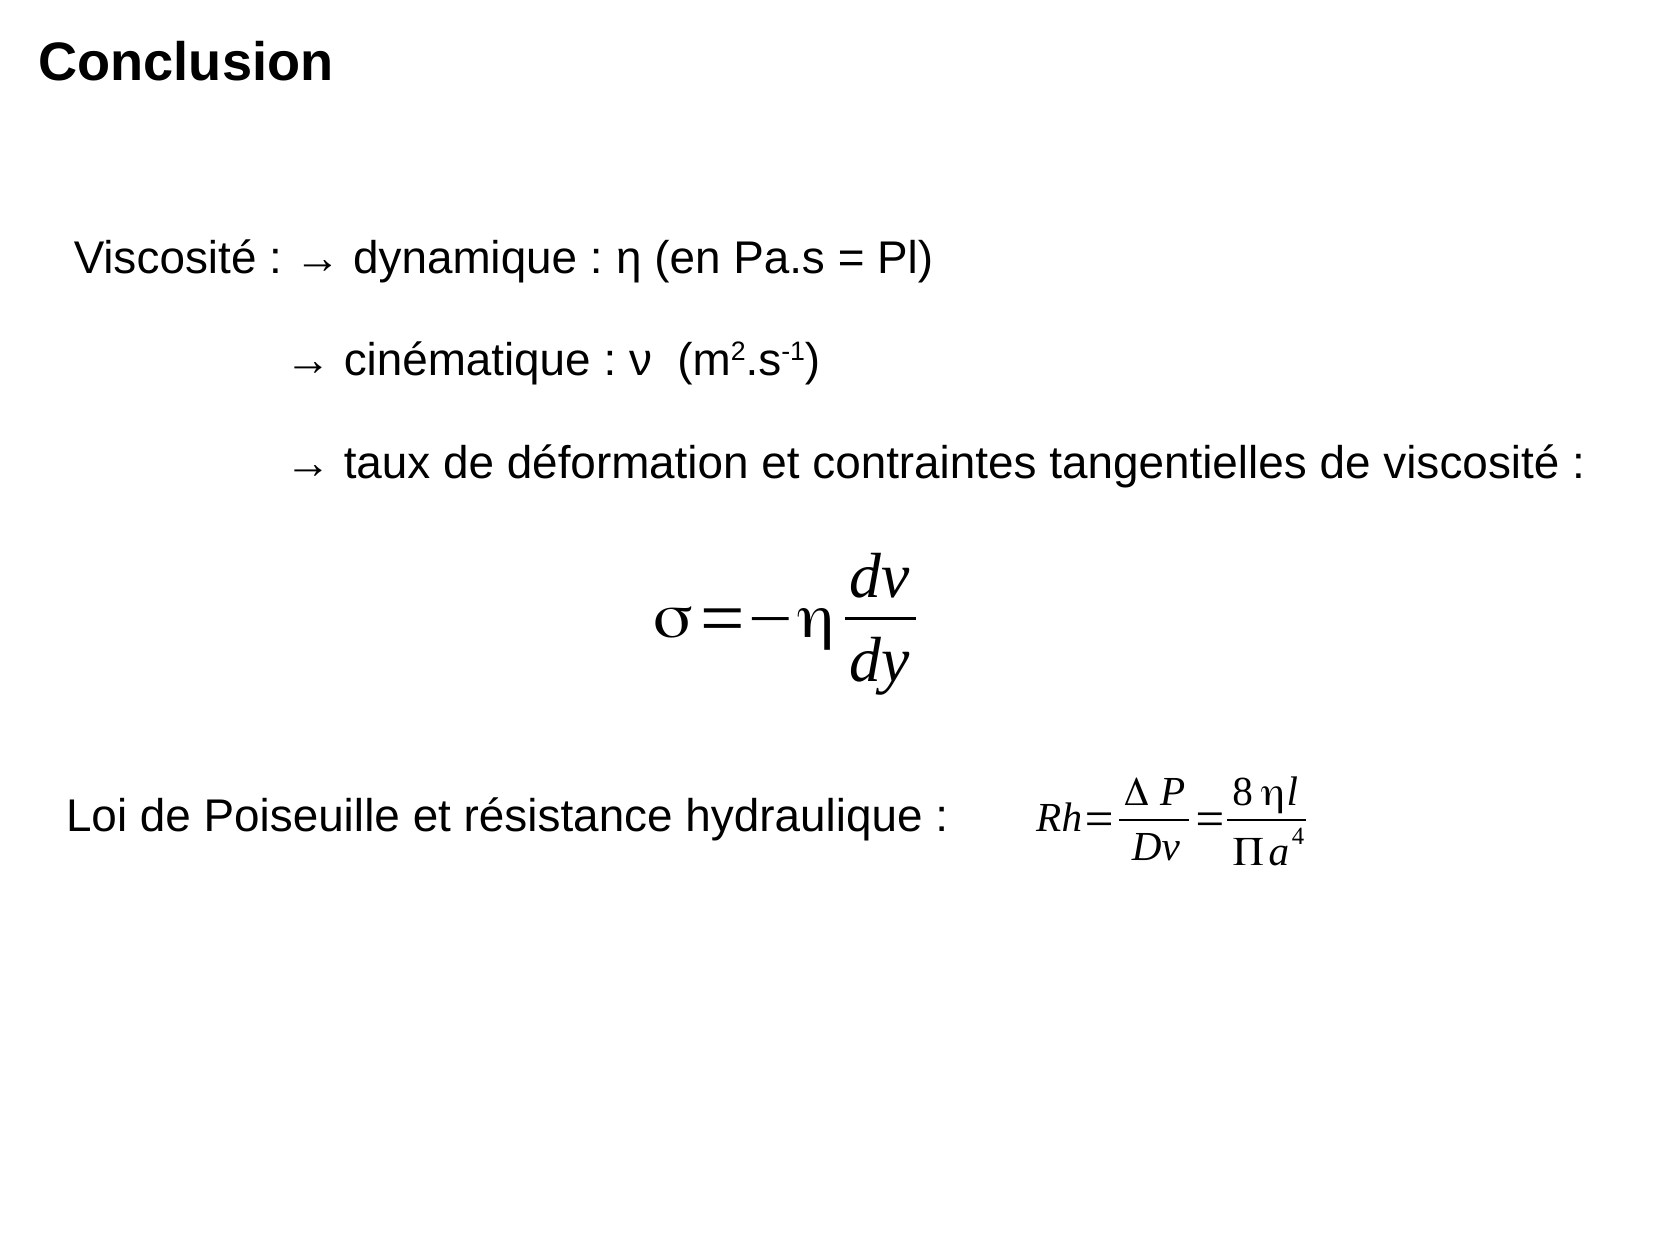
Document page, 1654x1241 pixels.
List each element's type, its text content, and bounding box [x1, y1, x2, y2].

text_box Viscosité : → dynamique : η (en Pa.s = Pl) → cinématique : ν (m2.s-1) → taux de déformation et contraintes tangentielles de viscosité : [59, 224, 1654, 546]
chart [1023, 769, 1319, 876]
chart [637, 541, 934, 697]
text_box Loi de Poiseuille et résistance hydraulique : [51, 782, 1575, 900]
text_box Conclusion [23, 23, 922, 101]
